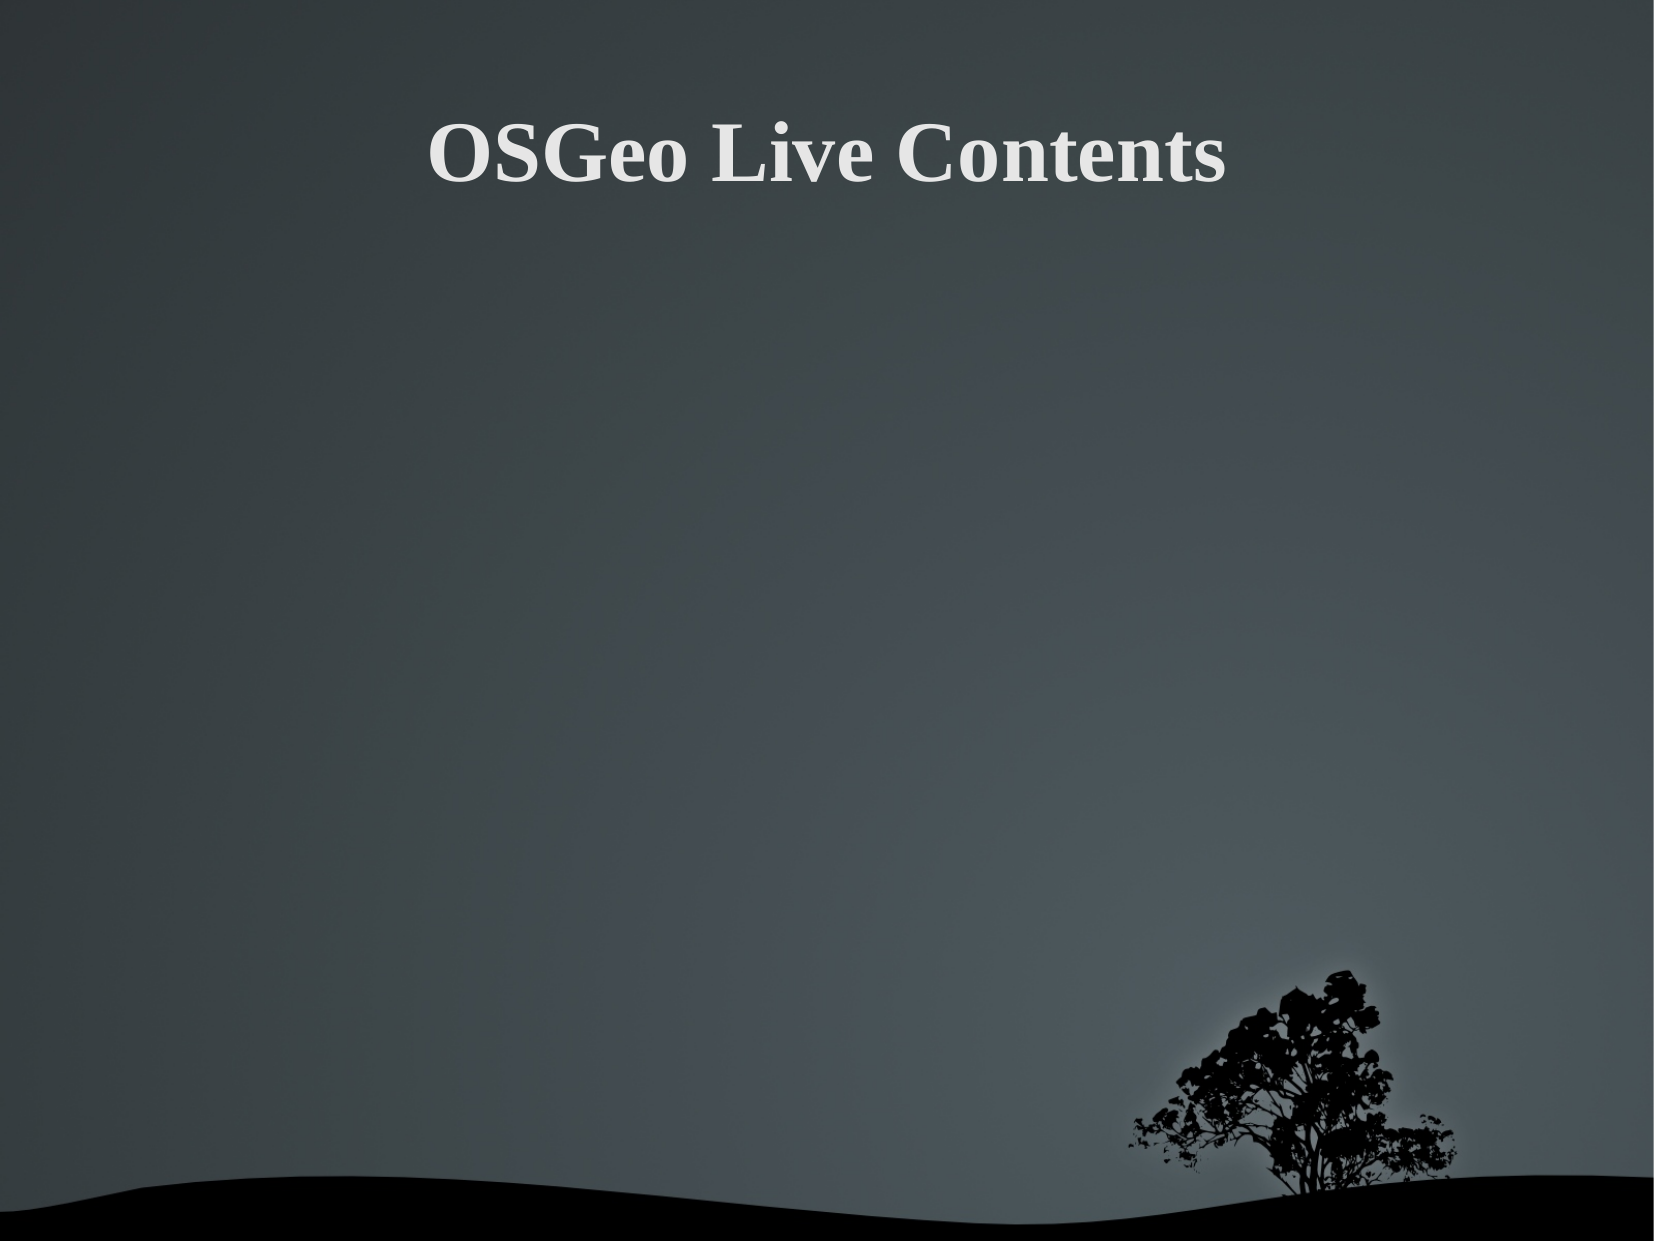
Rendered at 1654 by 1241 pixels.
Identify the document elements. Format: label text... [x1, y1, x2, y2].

title OSGeo Live Contents [82, 49, 1571, 257]
picture [0, 0, 1654, 1241]
